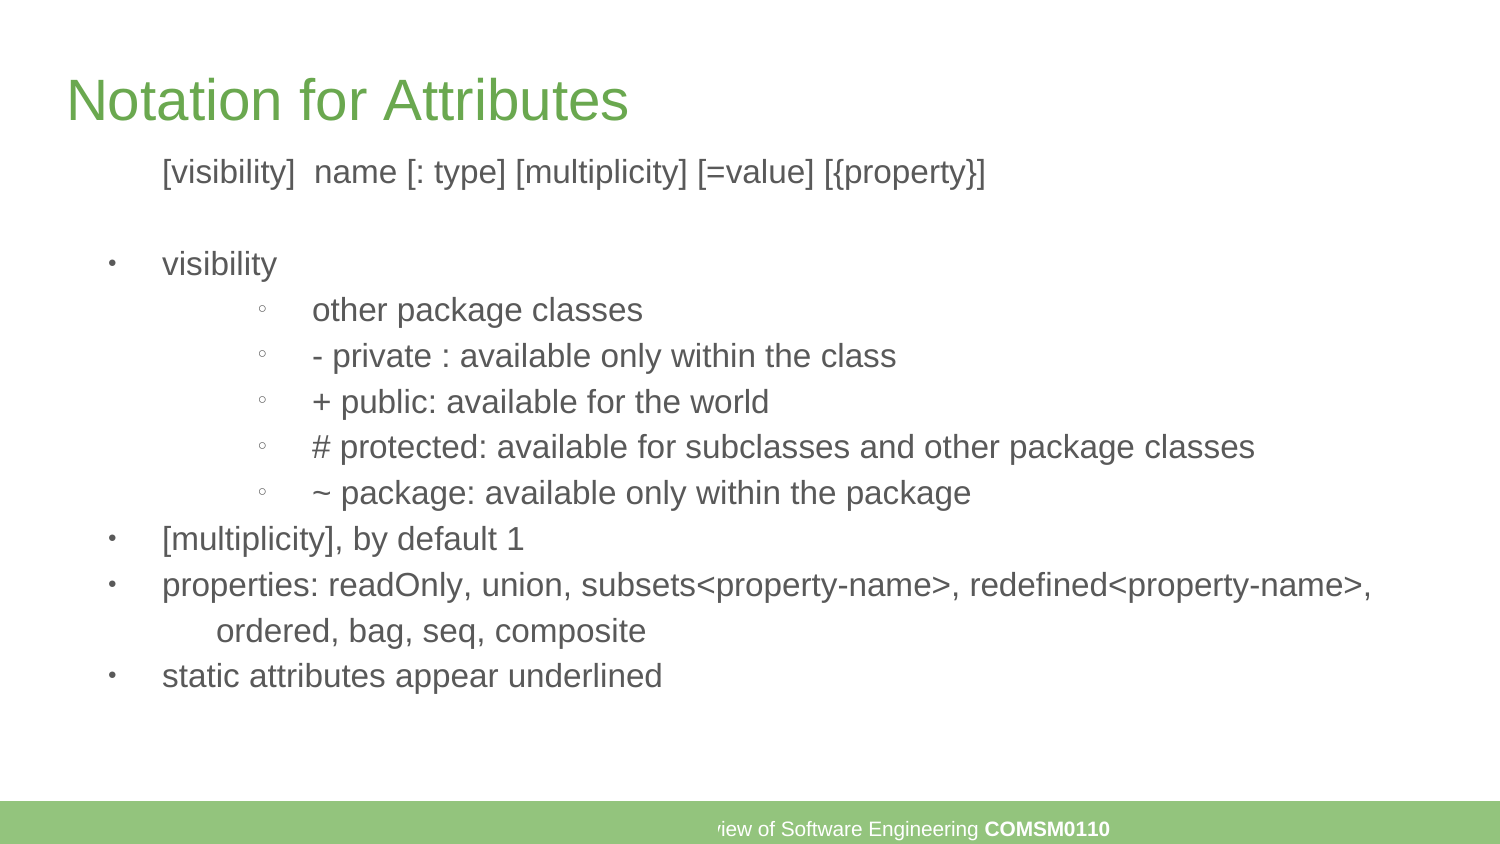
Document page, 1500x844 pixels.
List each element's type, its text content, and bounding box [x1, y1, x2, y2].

title Notation for Attributes [51, 47, 1449, 129]
list [visibility] name [: type] [multiplicity] [=value] [{property}] visibility other package classes - private : available only within the class + public: available for the world # protected: available for subclasses and other package classes ~ package: available only within the package [multiplicity], by default 1 properties: readOnly, union, subsets<property-name>, redefined<property-name>, ordered, bag, seq, composite static attributes appear underlined [51, 129, 1464, 818]
